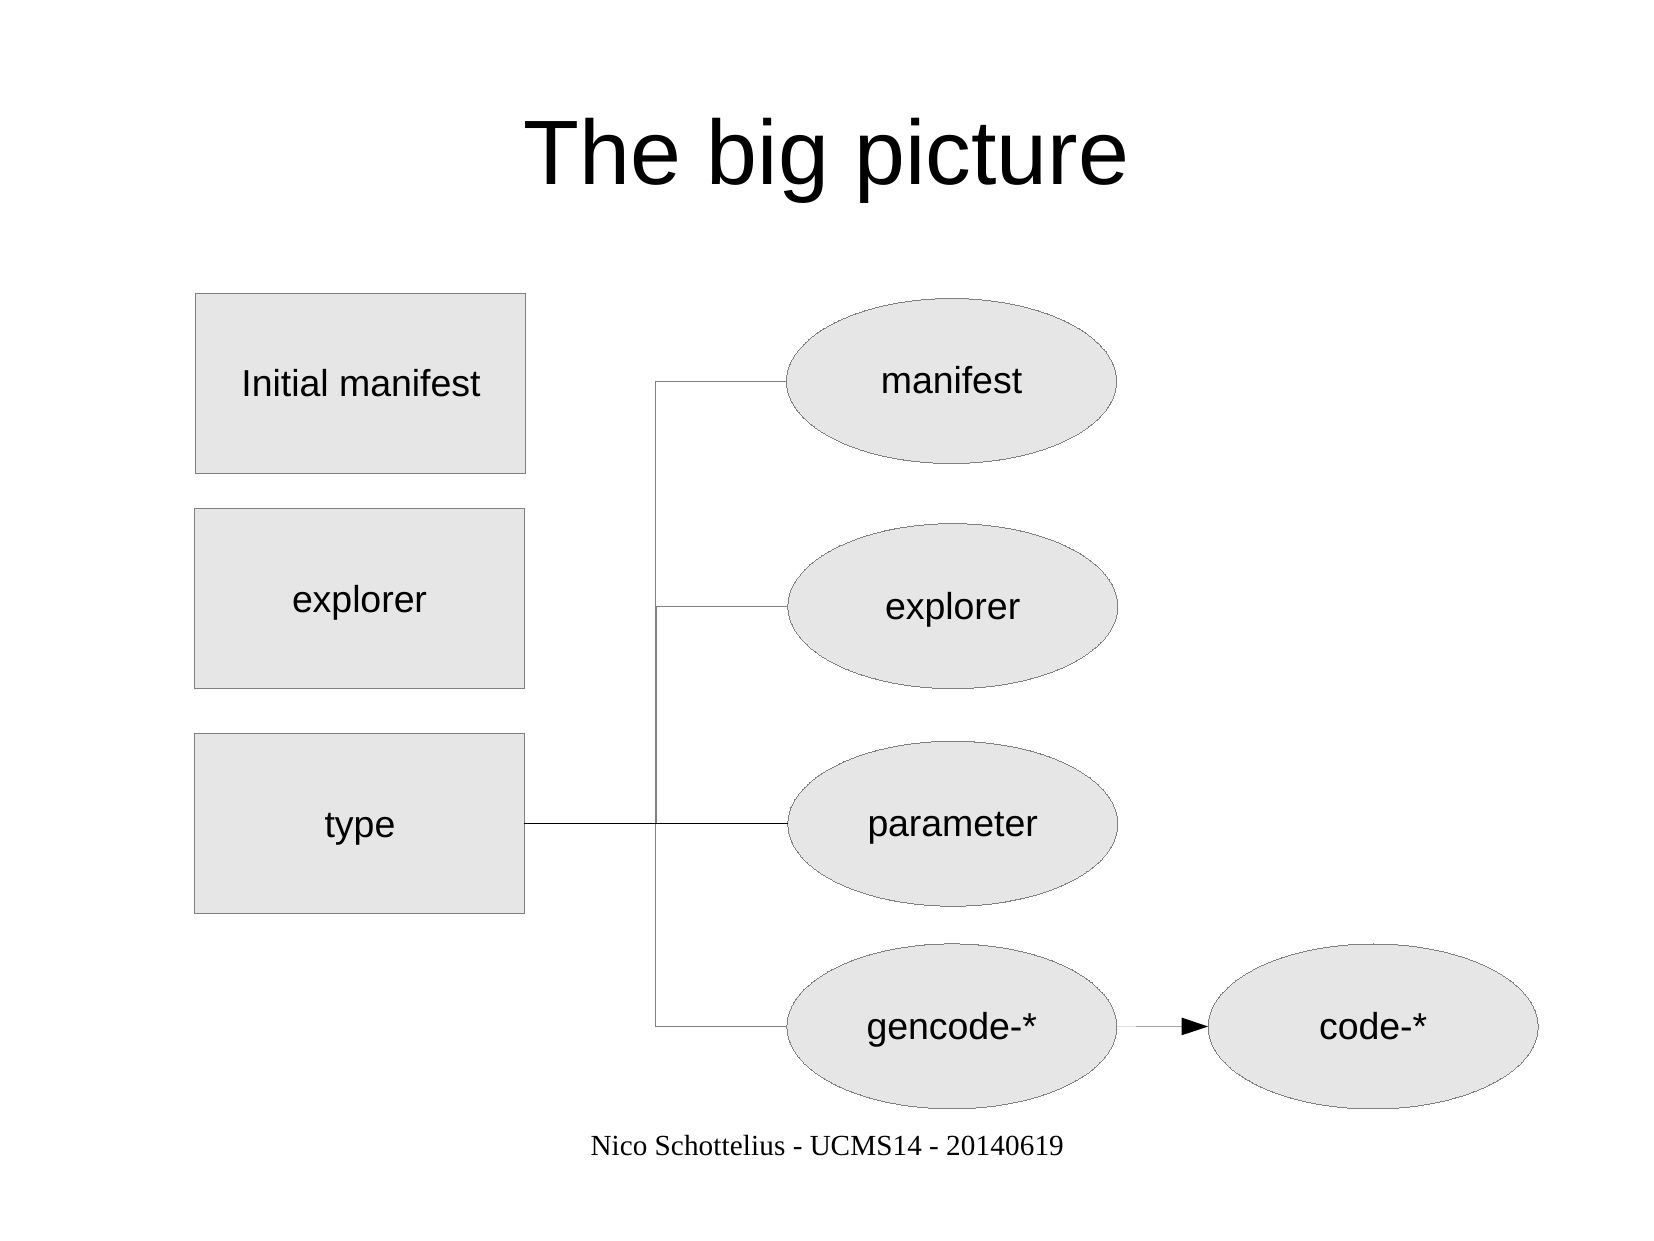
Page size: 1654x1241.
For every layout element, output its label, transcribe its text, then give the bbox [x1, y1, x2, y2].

text_box explorer [194, 508, 525, 689]
text_box type [194, 733, 525, 914]
text_box manifest [786, 298, 1117, 464]
title The big picture [82, 49, 1571, 257]
text_box parameter [787, 741, 1118, 907]
text_box Initial manifest [195, 293, 526, 474]
text_box code-* [1208, 943, 1539, 1109]
text_box gencode-* [786, 943, 1117, 1109]
text_box explorer [787, 523, 1118, 689]
